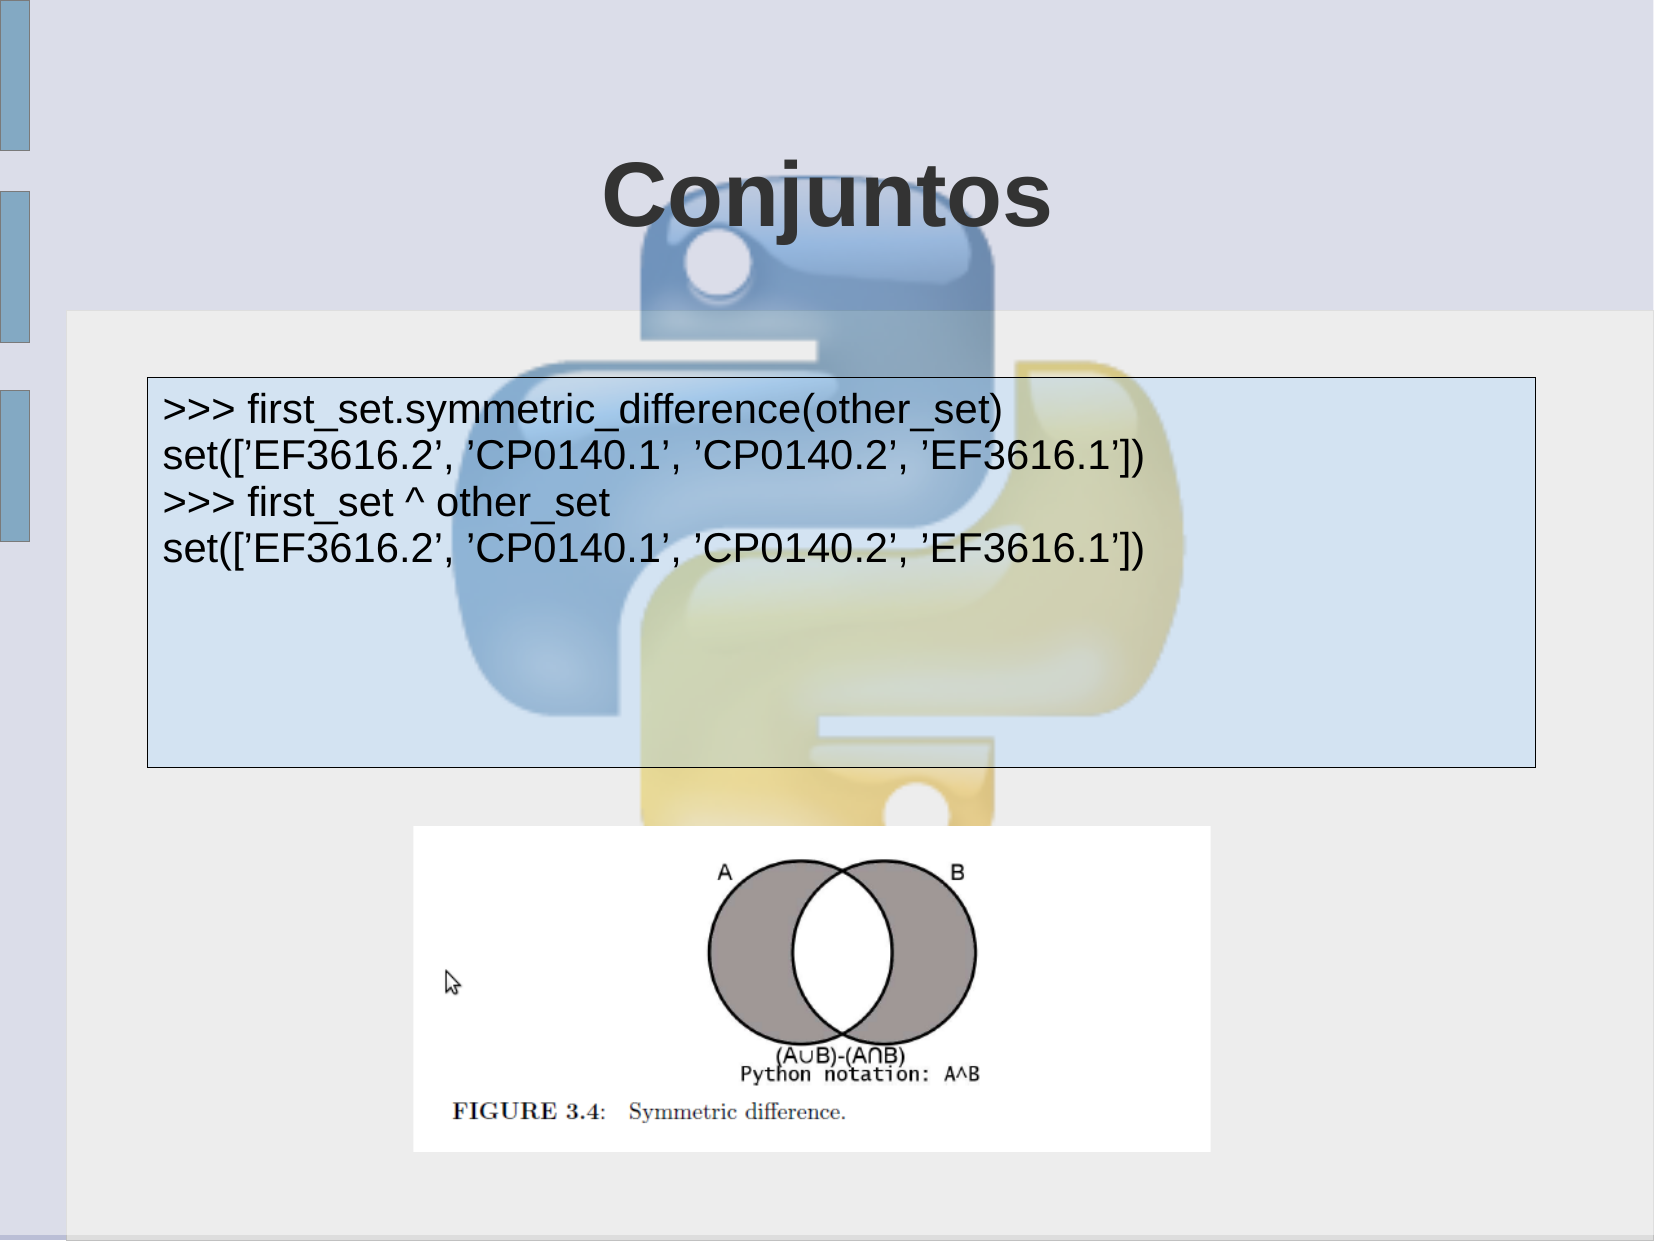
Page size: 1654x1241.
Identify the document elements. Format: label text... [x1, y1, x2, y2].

title Conjuntos [121, 91, 1534, 299]
text_box >>> first_set.symmetric_difference(other_set) set([’EF3616.2’, ’CP0140.1’, ’CP0140.2’, ’EF3616.1’]) >>> first_set ^ other_set set([’EF3616.2’, ’CP0140.1’, ’CP0140.2’, ’EF3616.1’]) [147, 377, 1536, 768]
picture [0, 0, 1654, 1235]
